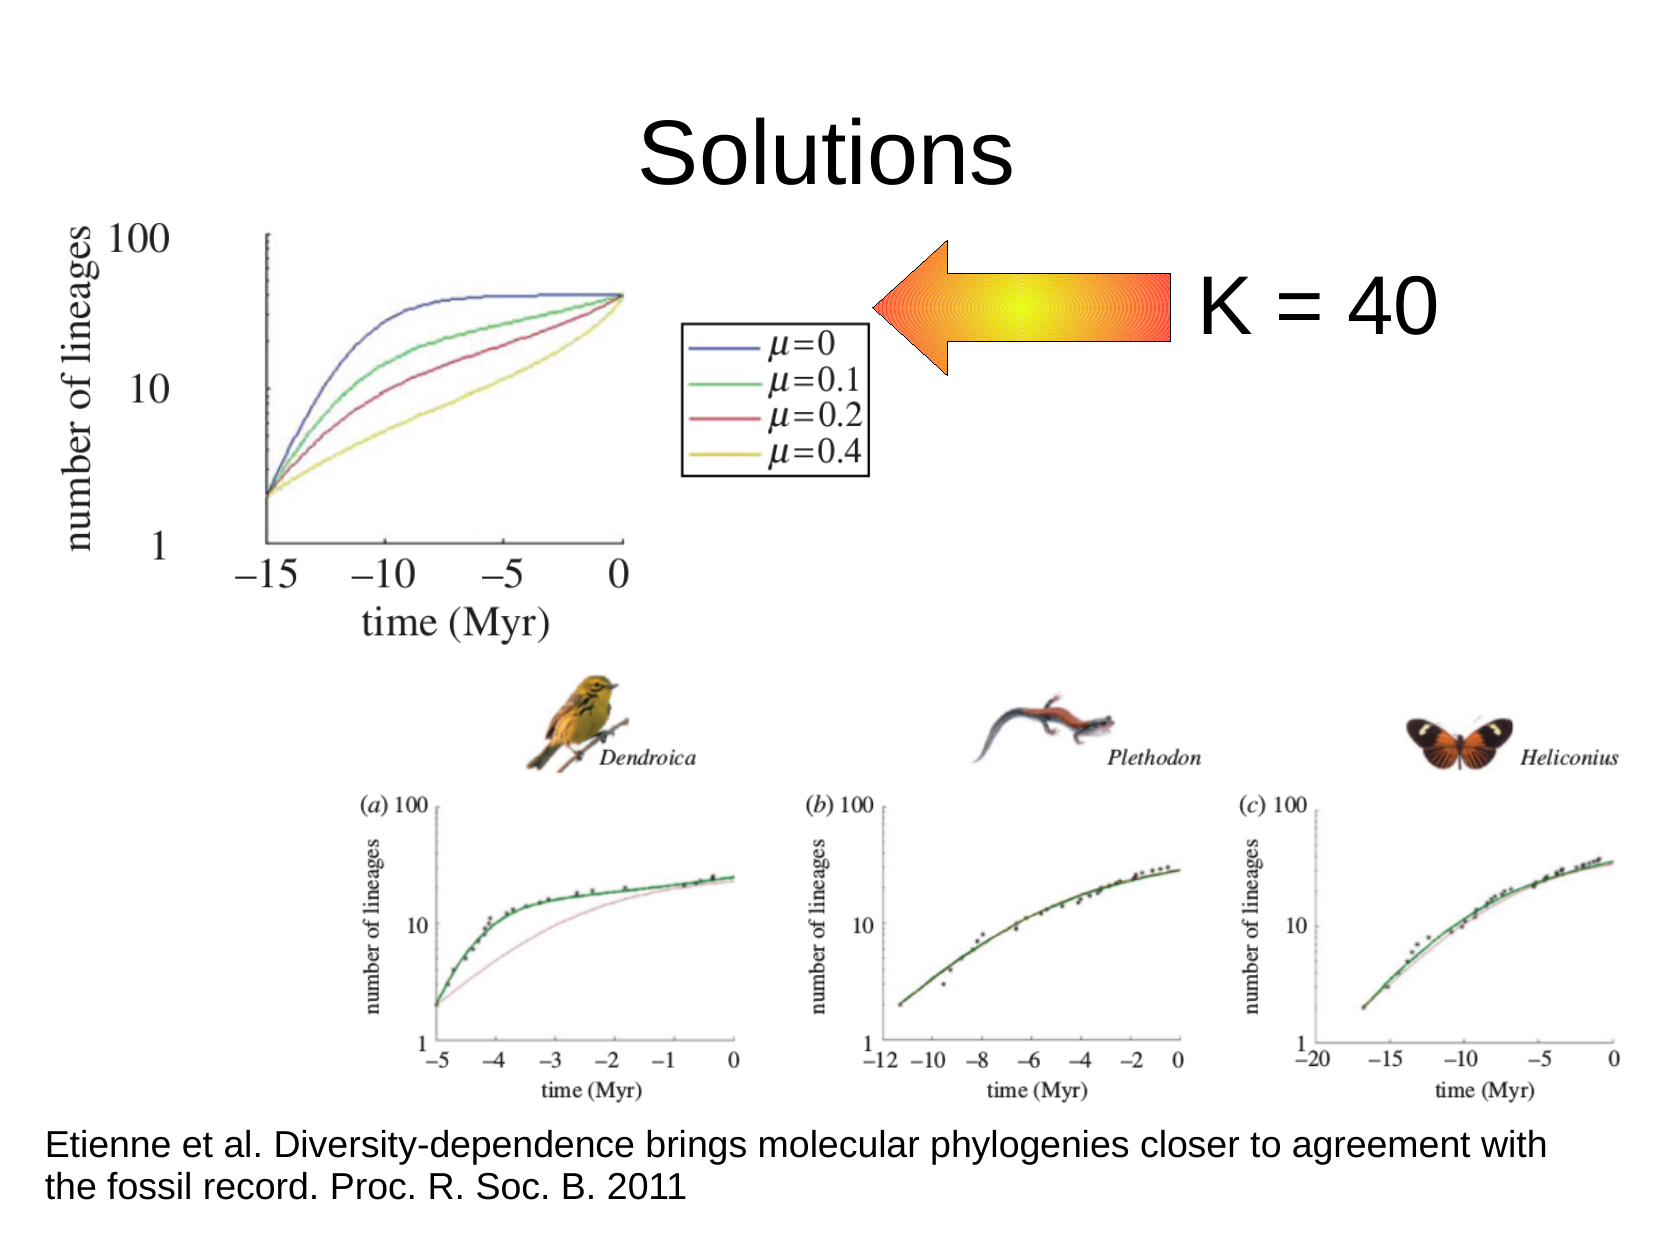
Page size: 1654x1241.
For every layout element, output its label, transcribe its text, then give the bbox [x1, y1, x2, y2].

picture [360, 674, 1621, 1103]
text_box Etienne et al. Diversity-dependence brings molecular phylogenies closer to agreement with the fossil record. Proc. R. Soc. B. 2011 [30, 1116, 1601, 1216]
picture [60, 222, 871, 646]
title Solutions [82, 49, 1571, 257]
text_box K = 40 [1182, 251, 1456, 361]
text_box [872, 240, 1171, 376]
